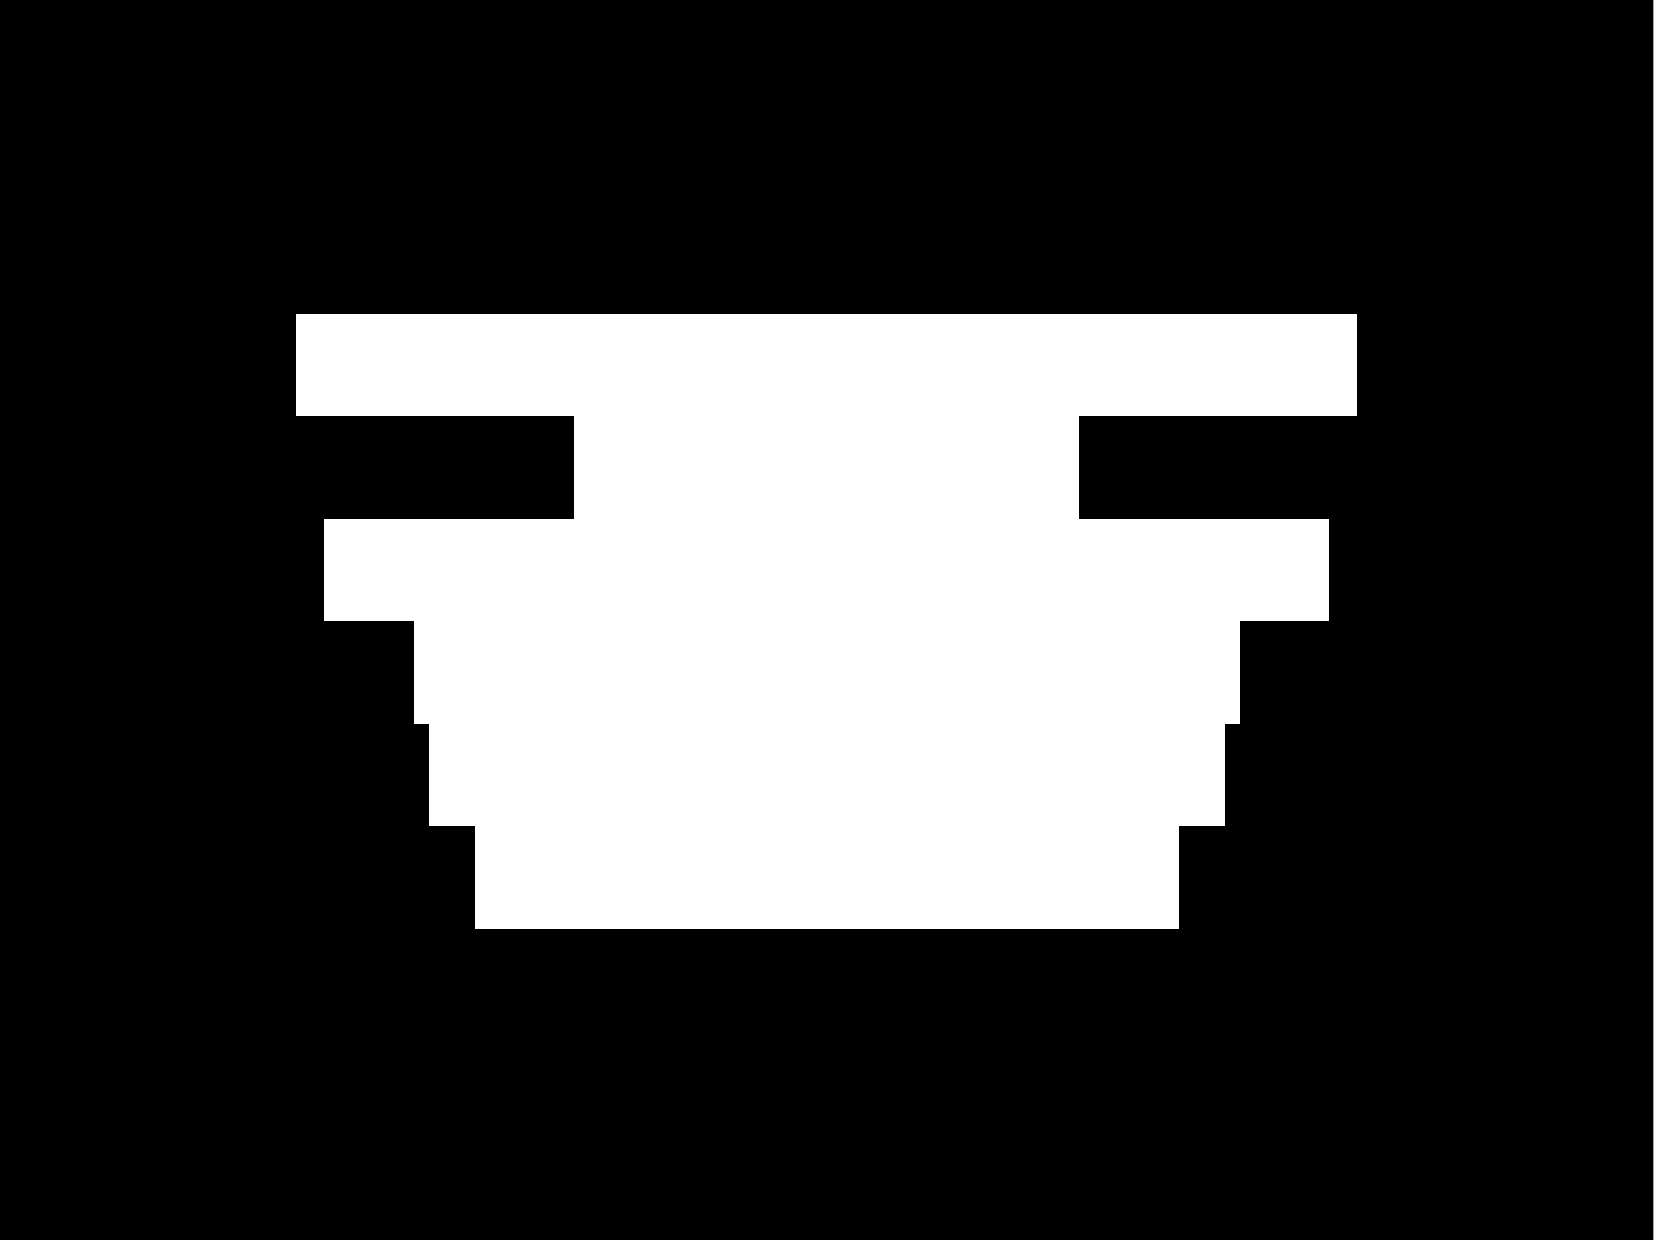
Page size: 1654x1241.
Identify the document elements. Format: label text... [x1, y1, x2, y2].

subtitle Oleiro estou aqui hoje vim falar de mim O meu vaso se quebrou, angustiado eu estou Meus pedaços hoje quero te entregar [82, 49, 1571, 1193]
